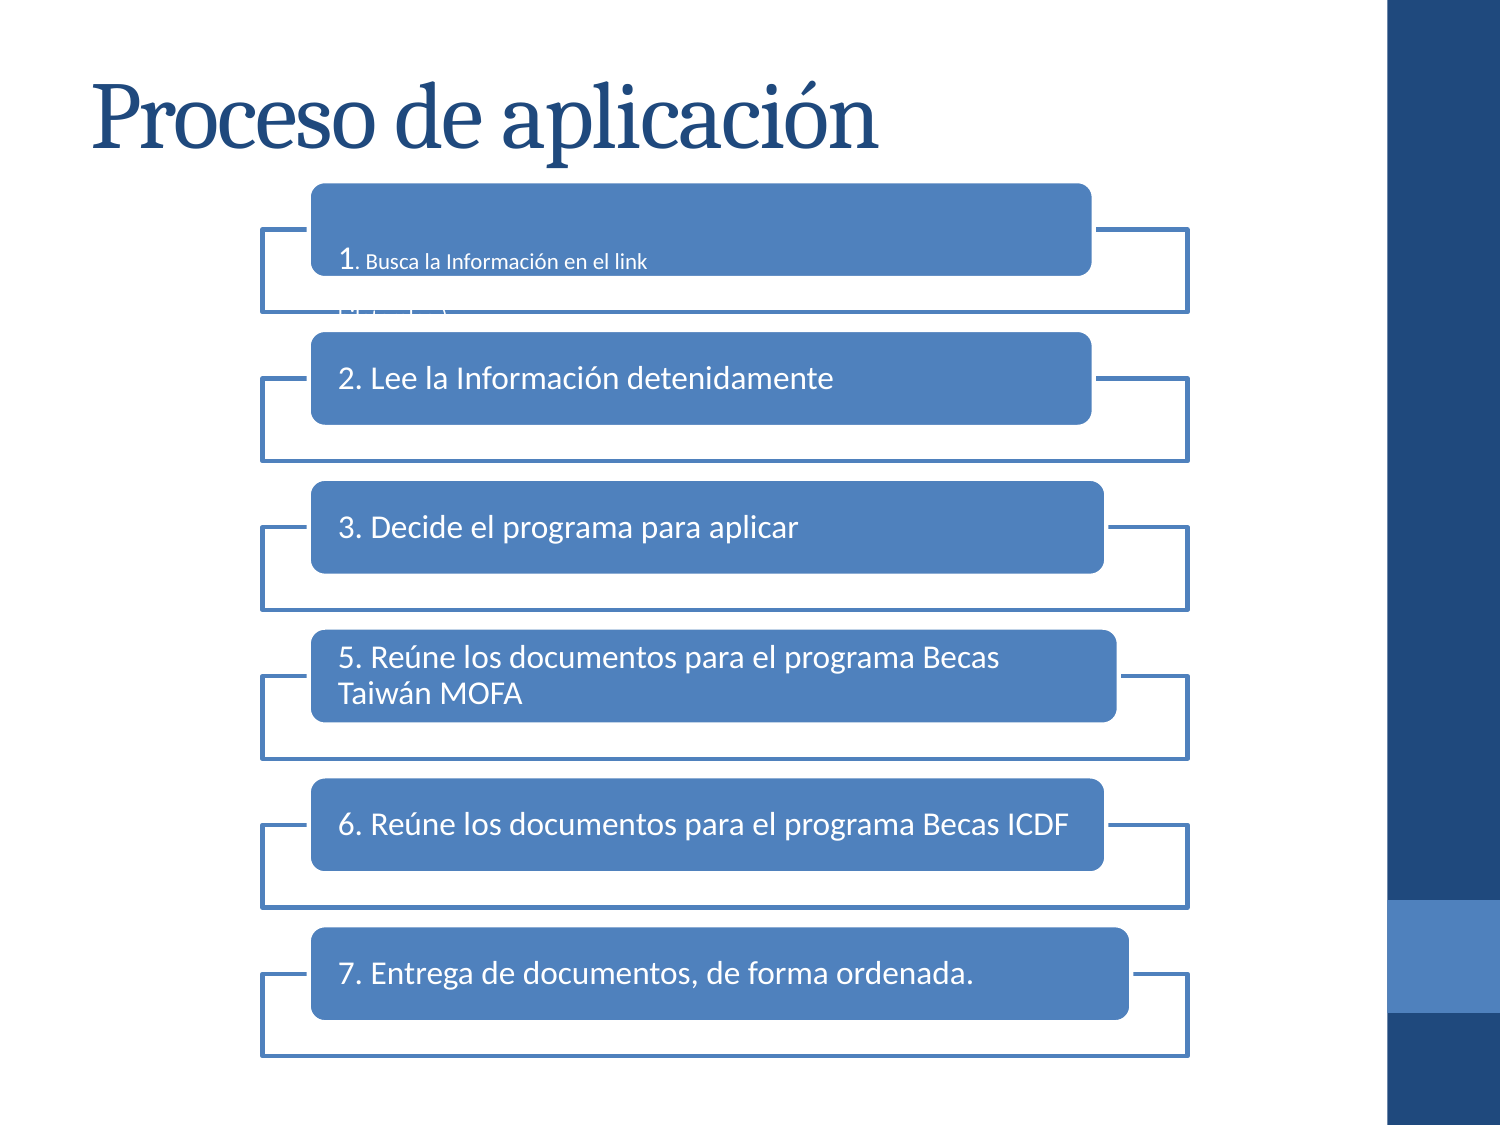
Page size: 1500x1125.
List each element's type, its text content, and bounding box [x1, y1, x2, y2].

text_box Proceso de aplicación [75, 45, 1326, 138]
text_box [262, 378, 1187, 461]
text_box 2. Lee la Información detenidamente [308, 329, 1094, 427]
text_box 5. Reúne los documentos para el programa Becas Taiwán MOFA [308, 627, 1119, 725]
text_box [262, 825, 1187, 908]
text_box 3. Decide el programa para aplicar [308, 478, 1107, 576]
text_box 6. Reúne los documentos para el programa Becas ICDF [308, 776, 1107, 874]
text_box [262, 974, 1187, 1056]
text_box [262, 230, 1187, 312]
text_box [262, 527, 1187, 610]
text_box 7. Entrega de documentos, de forma ordenada. [308, 925, 1132, 1023]
text_box [262, 676, 1187, 759]
text_box 1. Busca la Información en el link https://www.taiwanembassy.org/hn_es/index.html（en cooperaciones bilaterales） [308, 181, 1094, 279]
